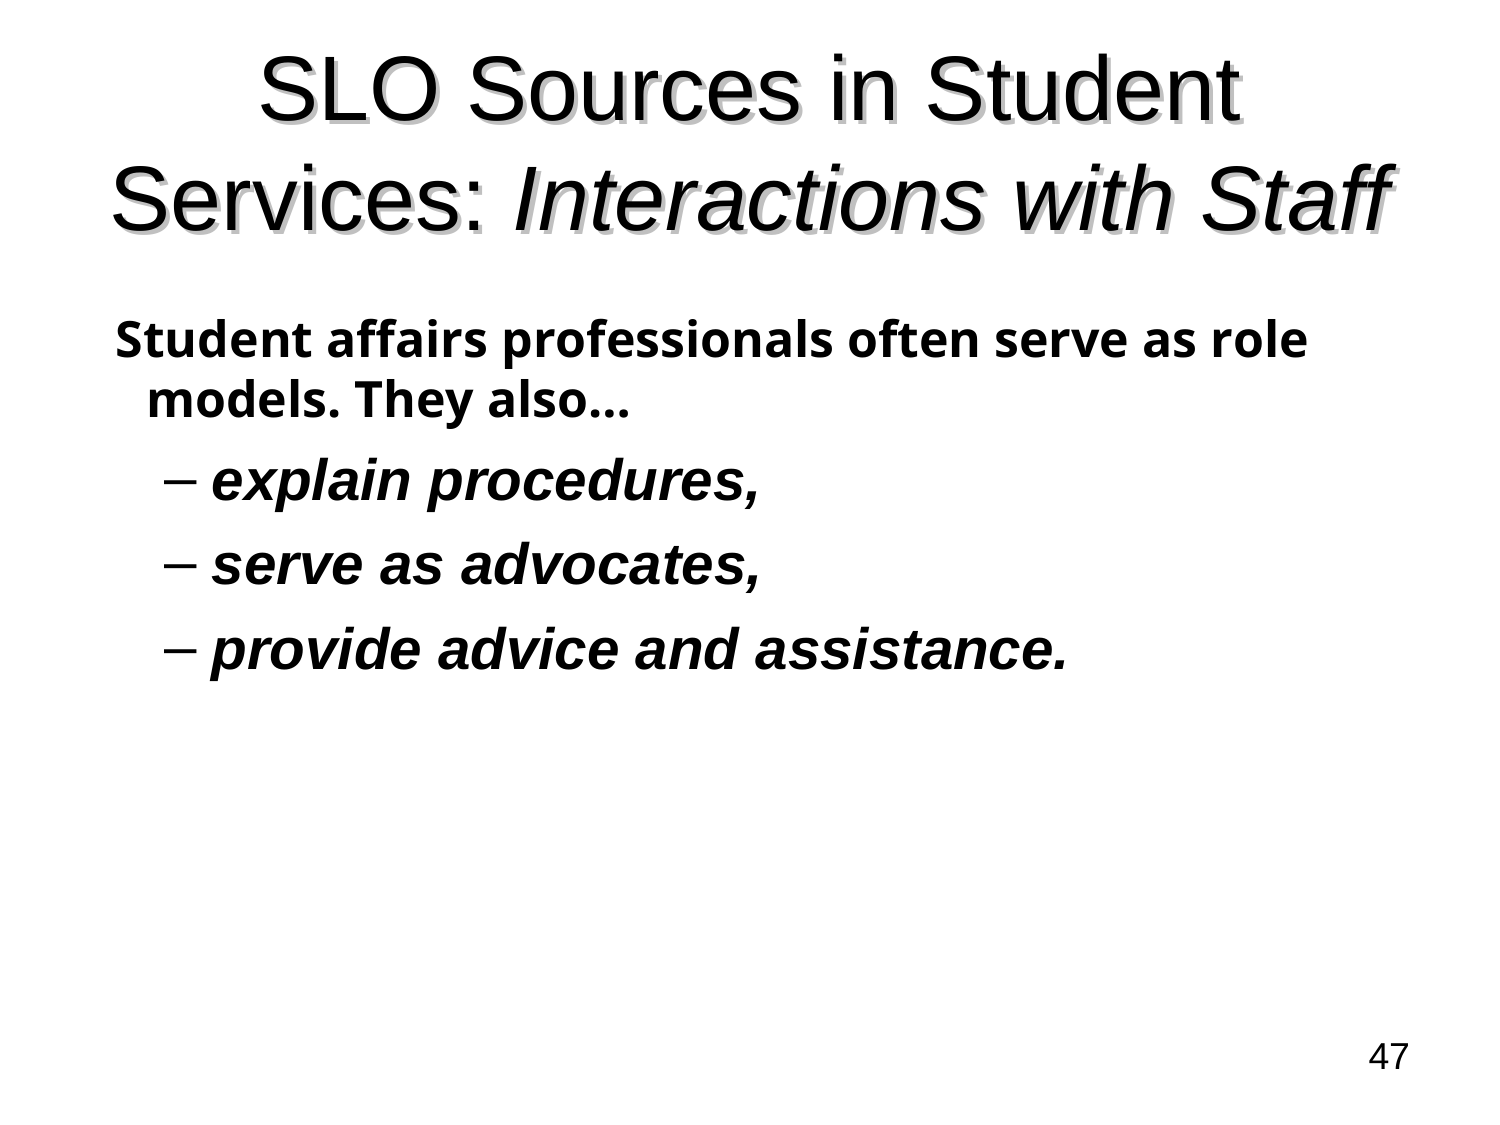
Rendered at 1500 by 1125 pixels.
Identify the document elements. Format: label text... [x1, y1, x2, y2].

list Student affairs professionals often serve as role models. They also… explain procedures, serve as advocates, provide advice and assistance. [75, 299, 1426, 1043]
title SLO Sources in Student Services: Interactions with Staff [75, 45, 1426, 233]
